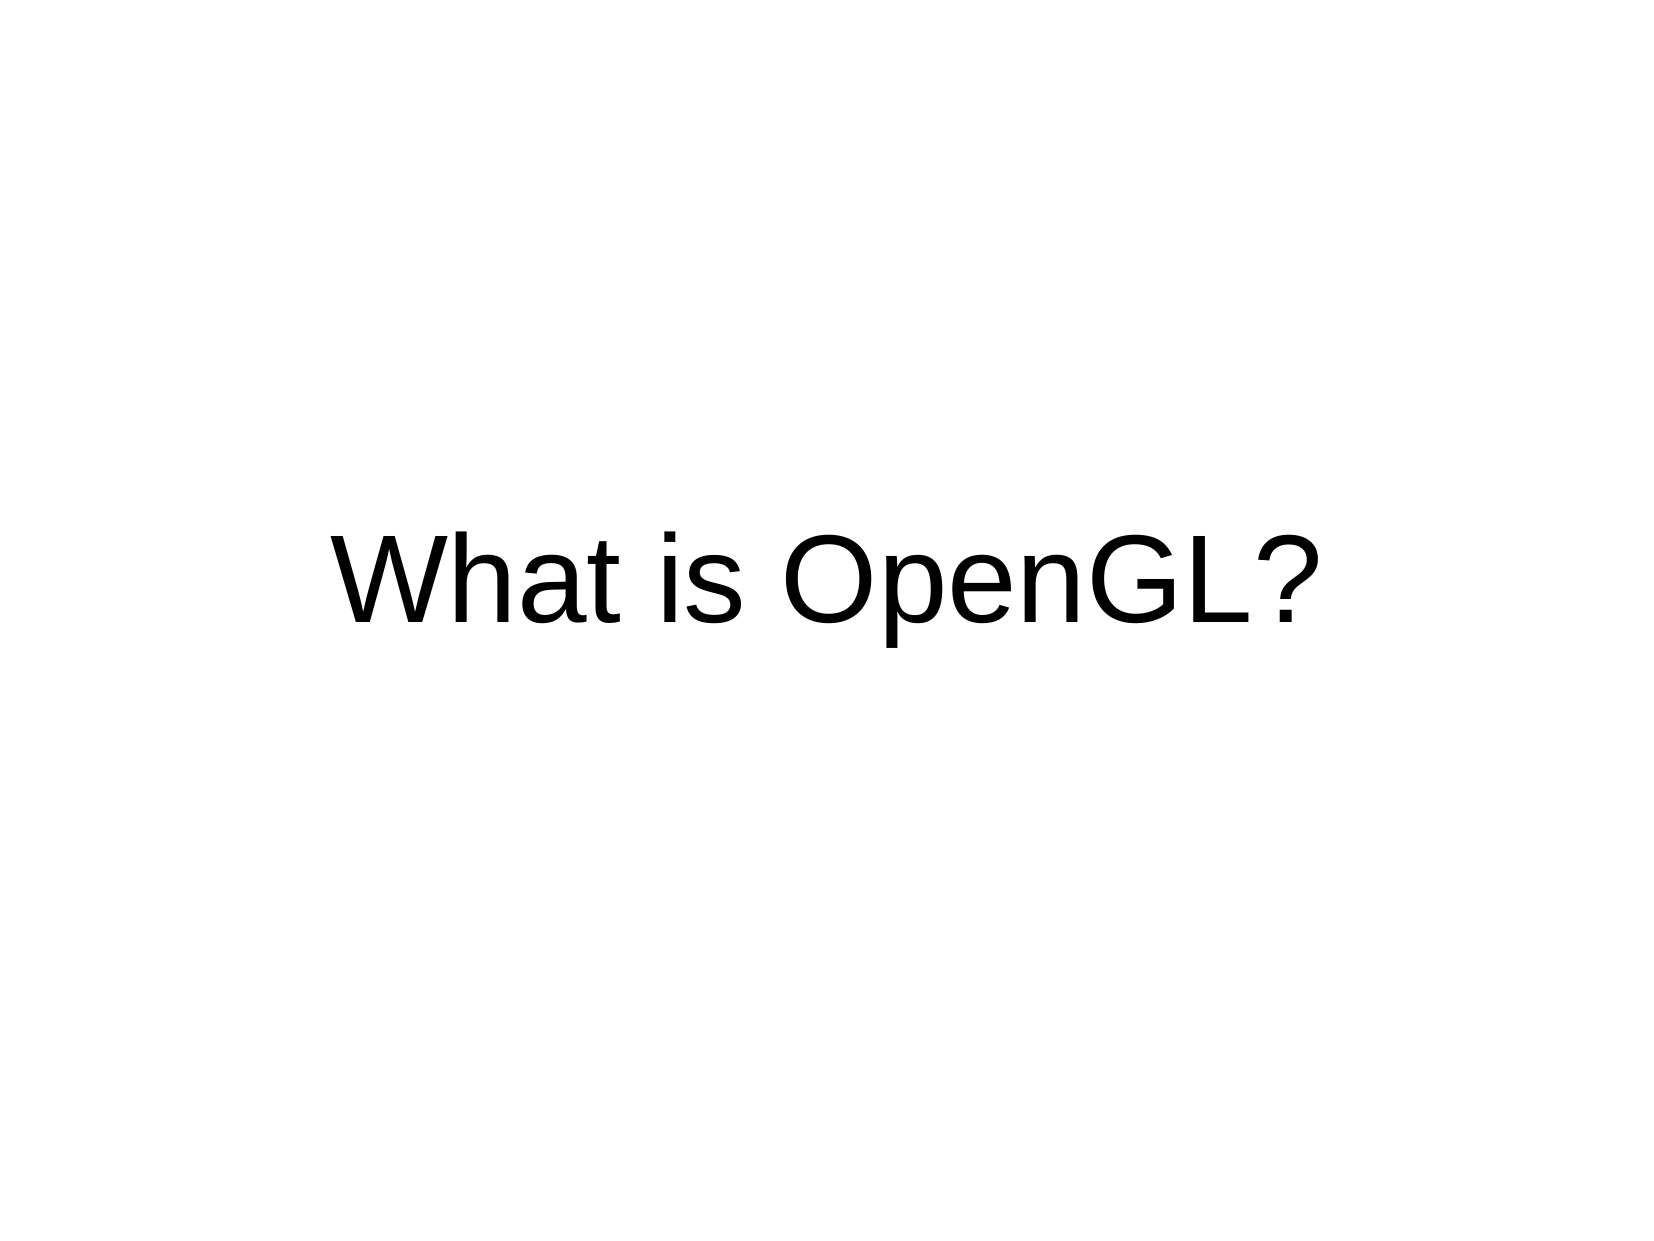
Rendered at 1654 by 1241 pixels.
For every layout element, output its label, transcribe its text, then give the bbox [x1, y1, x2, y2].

subtitle What is OpenGL? [82, 49, 1571, 1109]
